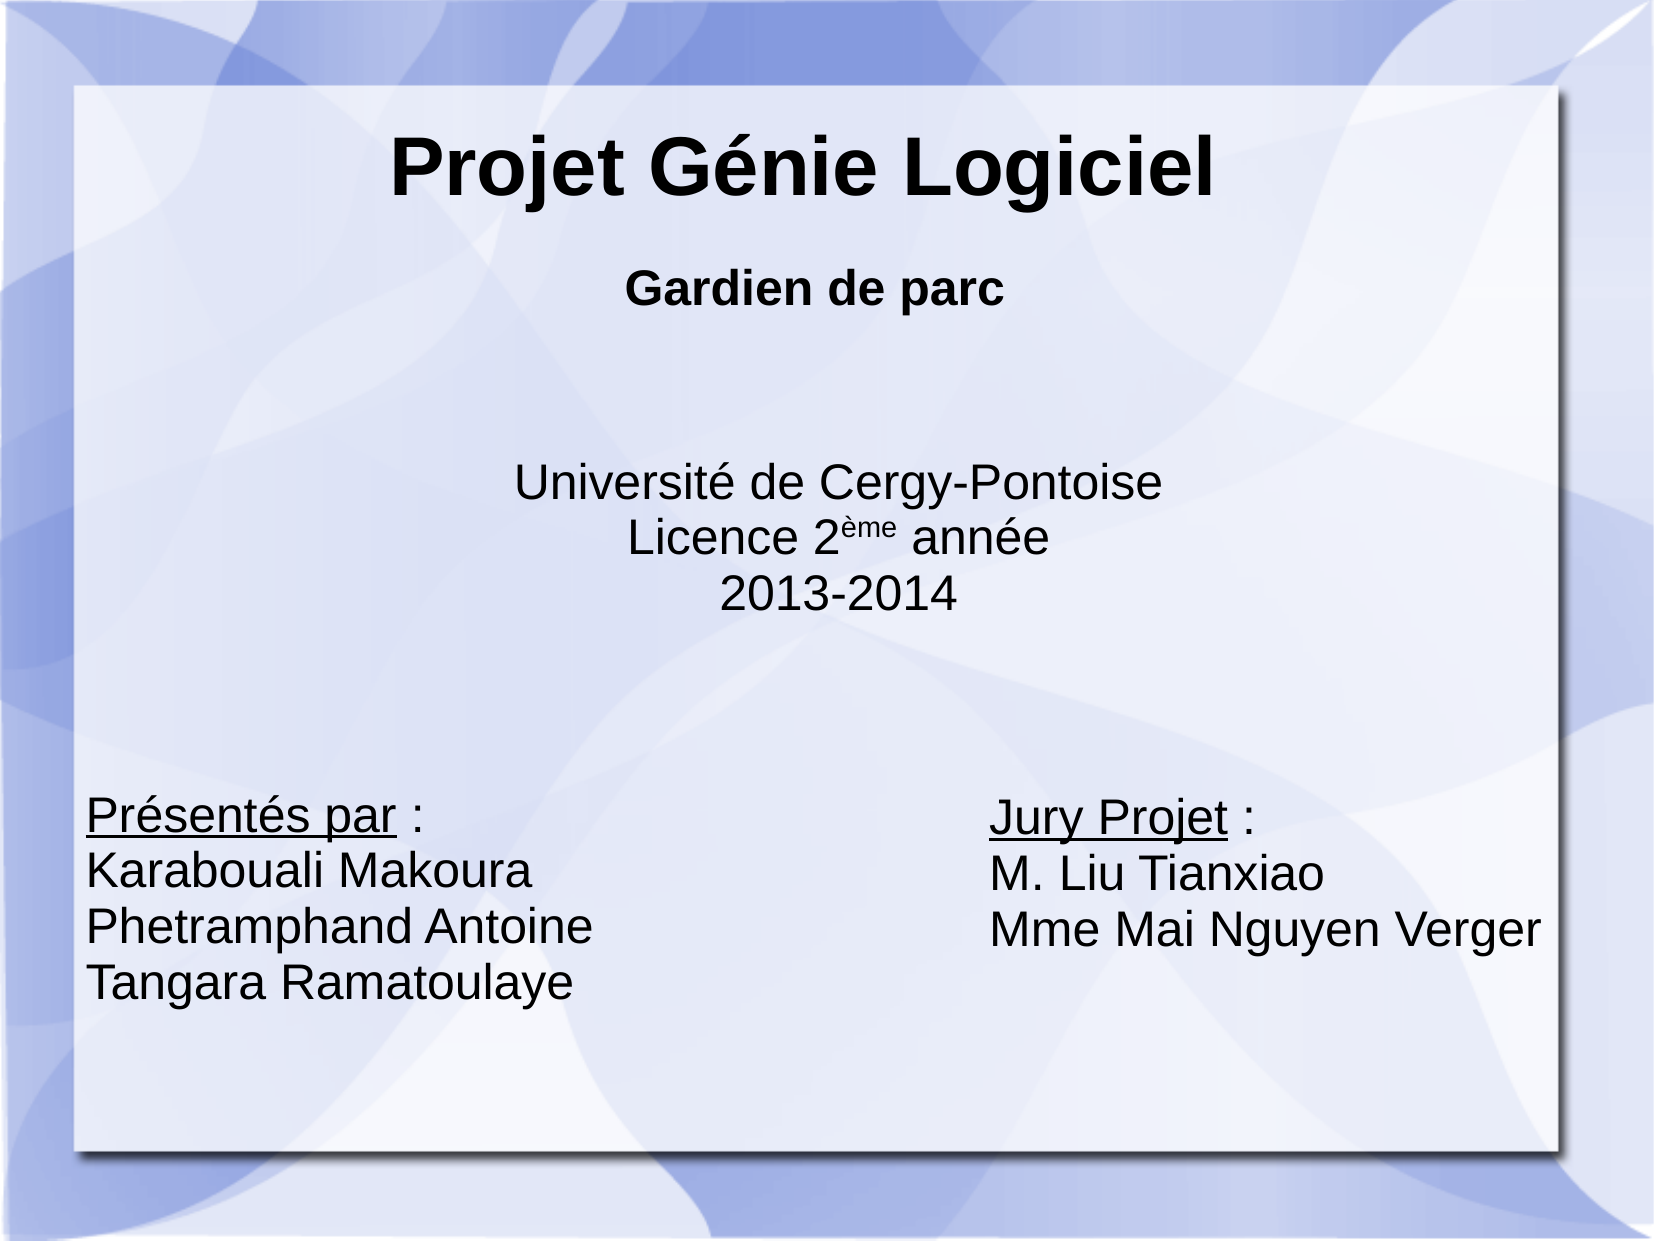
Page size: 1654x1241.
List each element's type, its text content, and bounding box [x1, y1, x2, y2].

title Projet Génie Logiciel Gardien de parc [94, 114, 1536, 322]
list [82, 531, 809, 1176]
text_box Présentés par : Karabouali Makoura Phetramphand Antoine Tangara Ramatoulaye [70, 779, 626, 1018]
picture [0, 0, 1654, 1241]
text_box Jury Projet : M. Liu Tianxiao Mme Mai Nguyen Verger [974, 782, 1560, 1007]
text_box Université de Cergy-Pontoise Licence 2ème année 2013-2014 [499, 446, 1188, 636]
